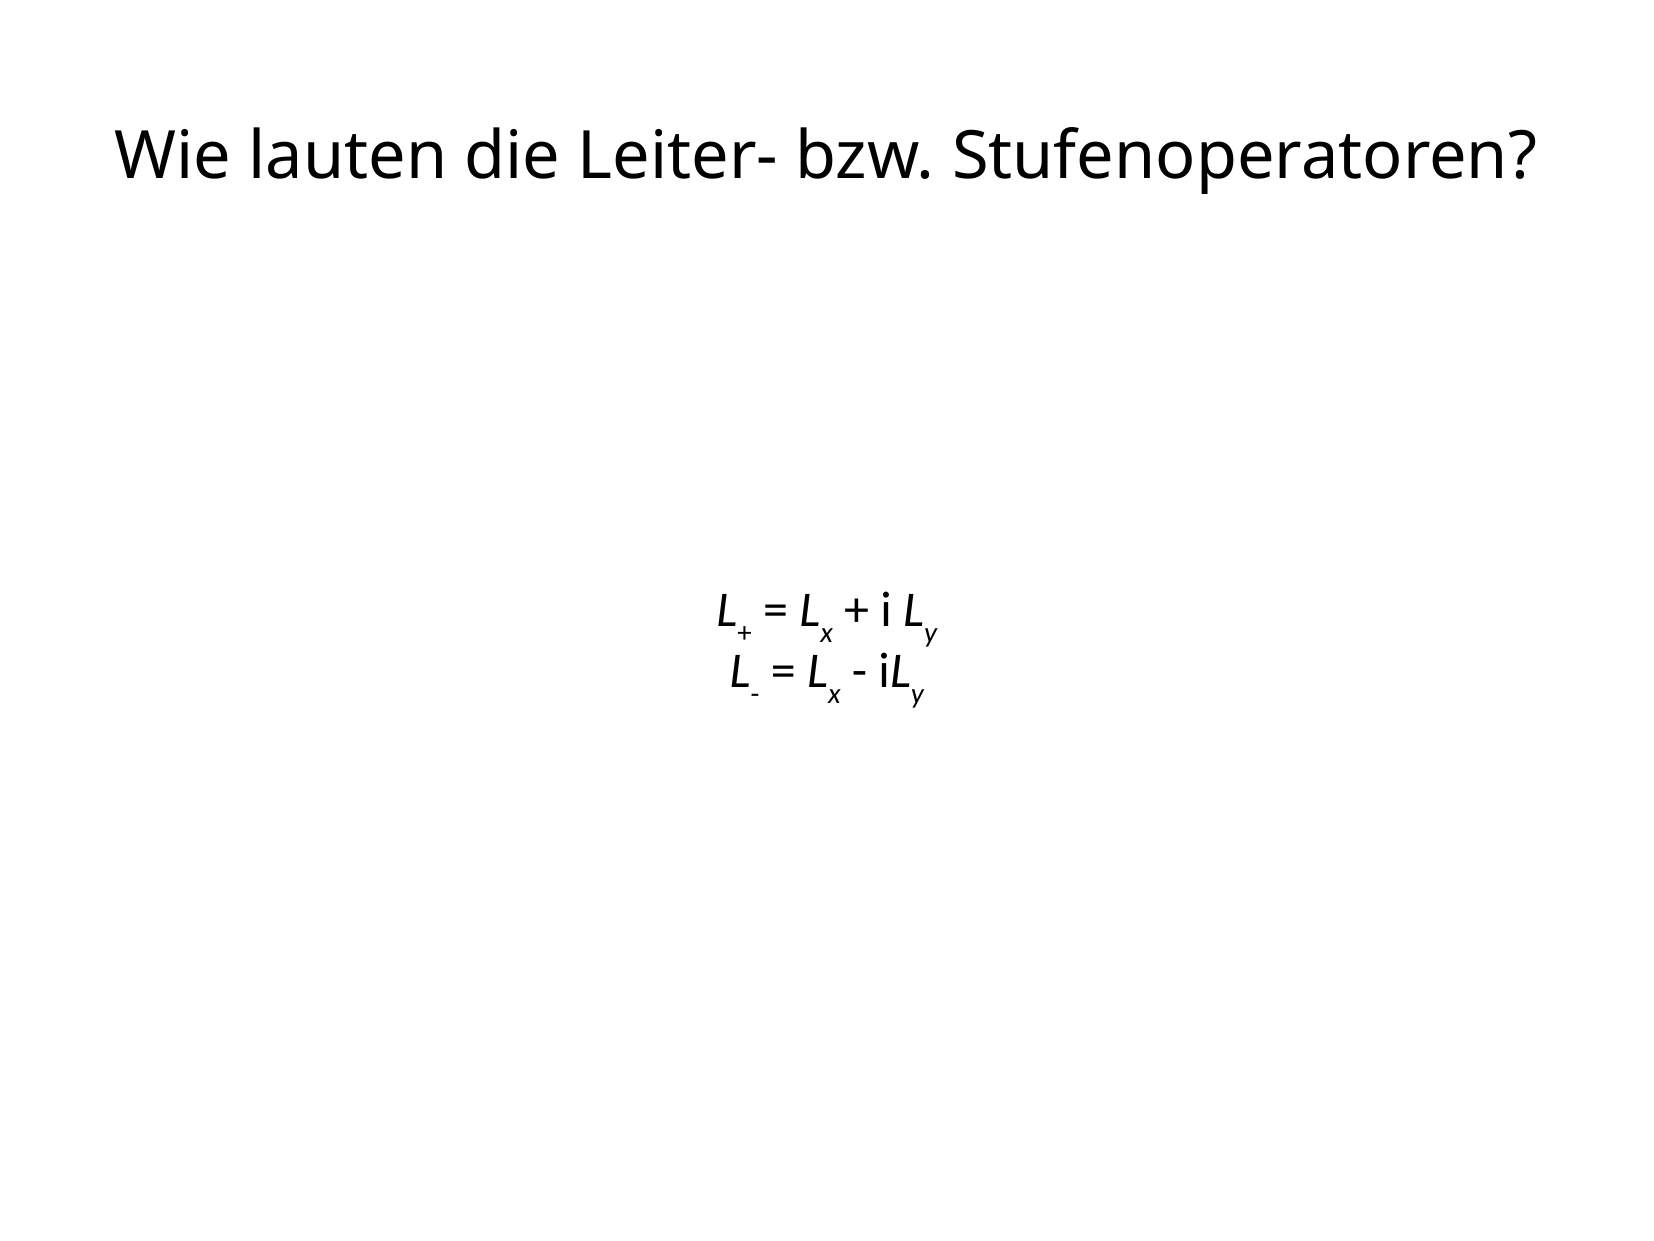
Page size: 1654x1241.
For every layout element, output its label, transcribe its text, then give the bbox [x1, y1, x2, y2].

title Wie lauten die Leiter- bzw. Stufenoperatoren? [82, 49, 1571, 257]
subtitle L+ = Lx + i Ly L- = Lx - iLy [82, 290, 1571, 1010]
